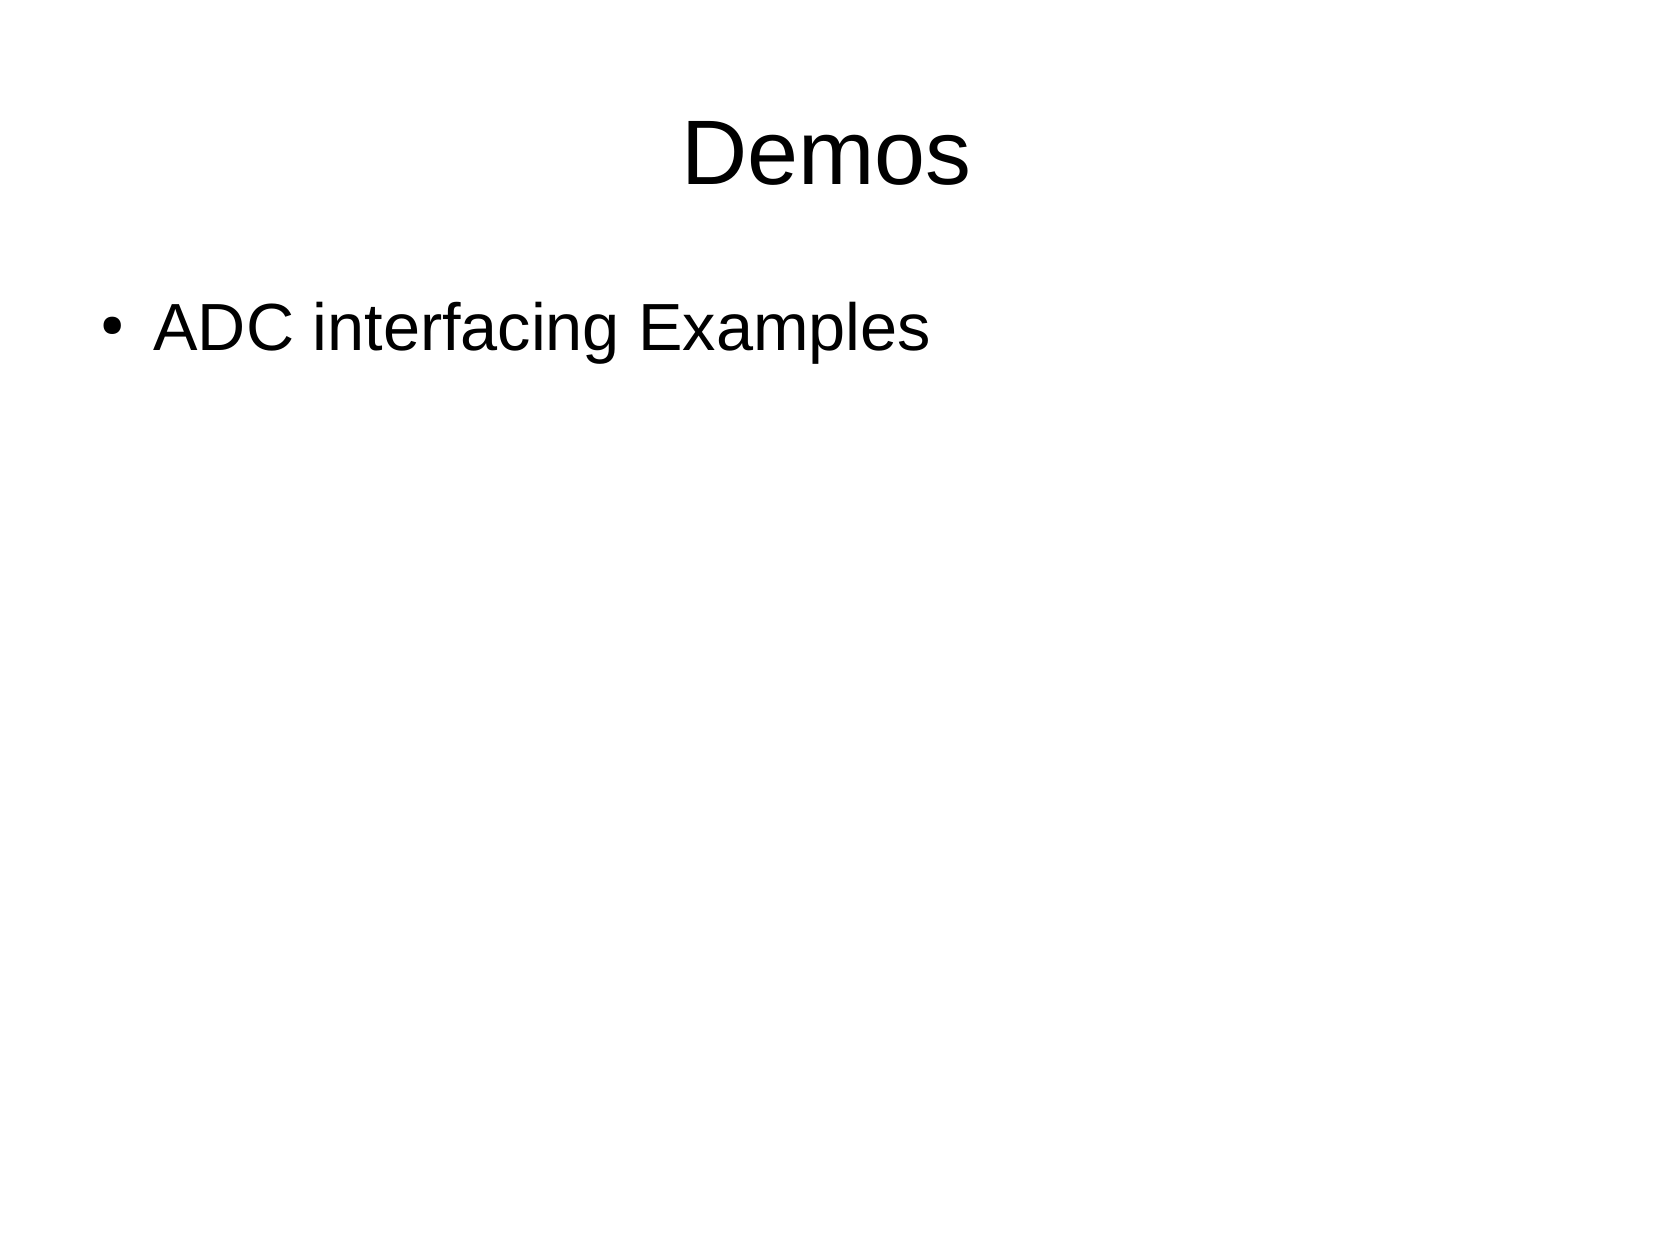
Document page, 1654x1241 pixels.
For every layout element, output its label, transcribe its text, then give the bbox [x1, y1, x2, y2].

title Demos [82, 49, 1571, 257]
list ADC interfacing Examples [82, 290, 1571, 1010]
